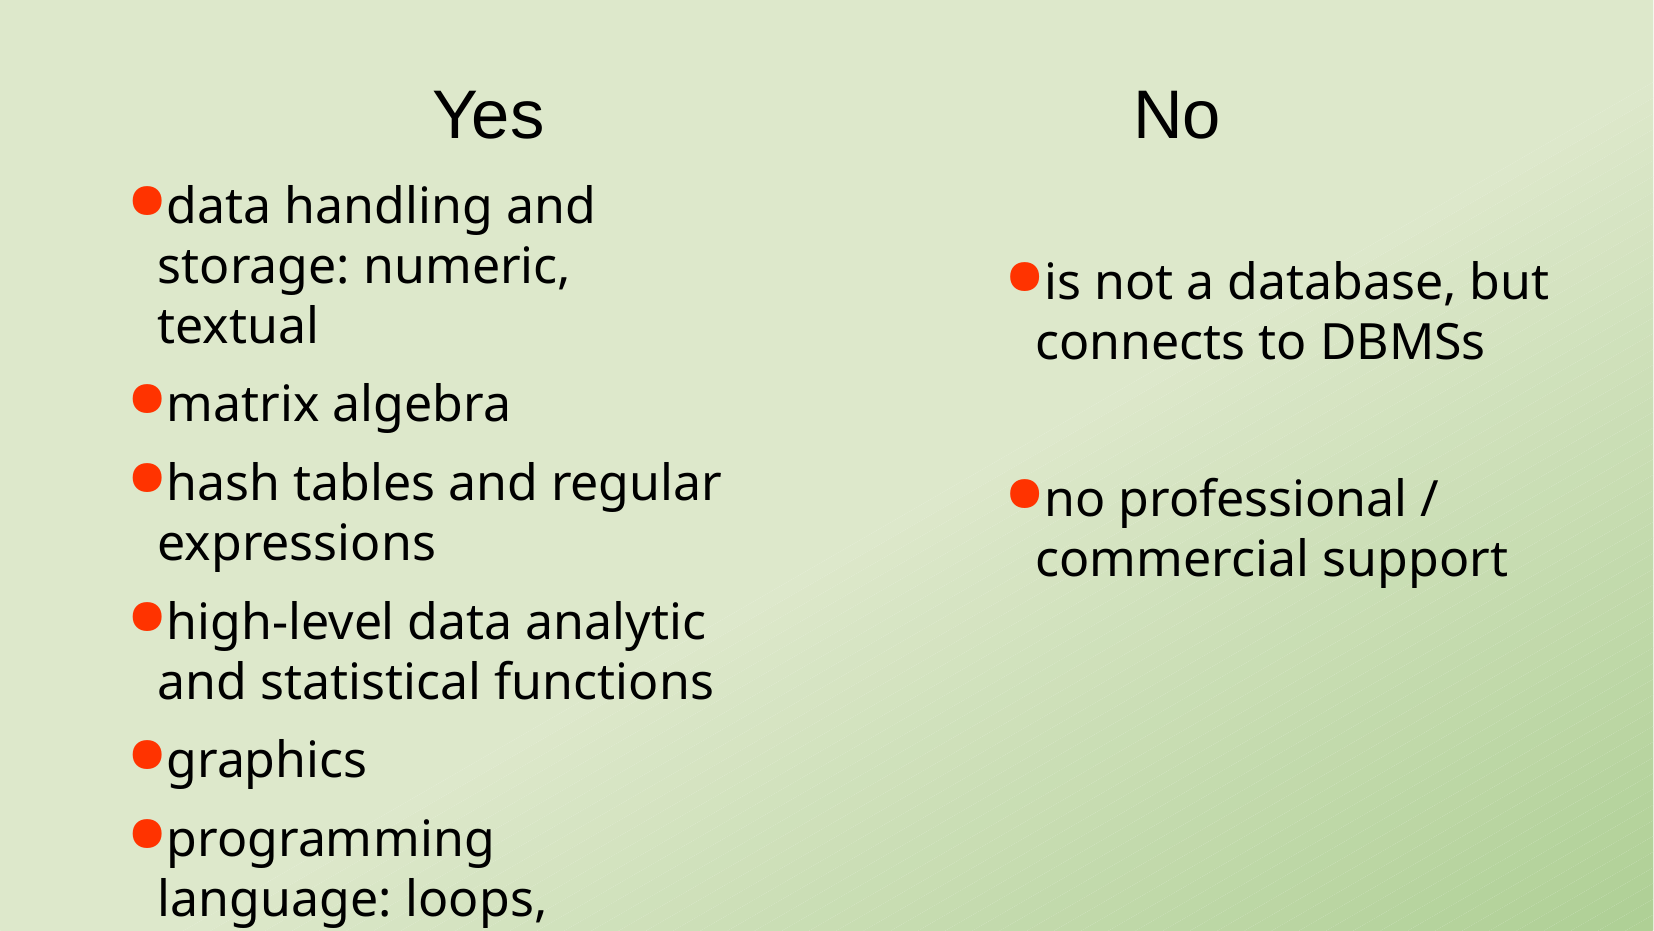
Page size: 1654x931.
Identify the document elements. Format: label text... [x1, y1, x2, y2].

title Yes No [82, 37, 1571, 193]
text_box is not a database, but connects to DBMSs no professional / commercial support [989, 241, 1628, 595]
text_box data handling and storage: numeric, textual matrix algebra hash tables and regular expressions high-level data analytic and statistical functions graphics programming language: loops, branching, subroutines [112, 165, 751, 931]
